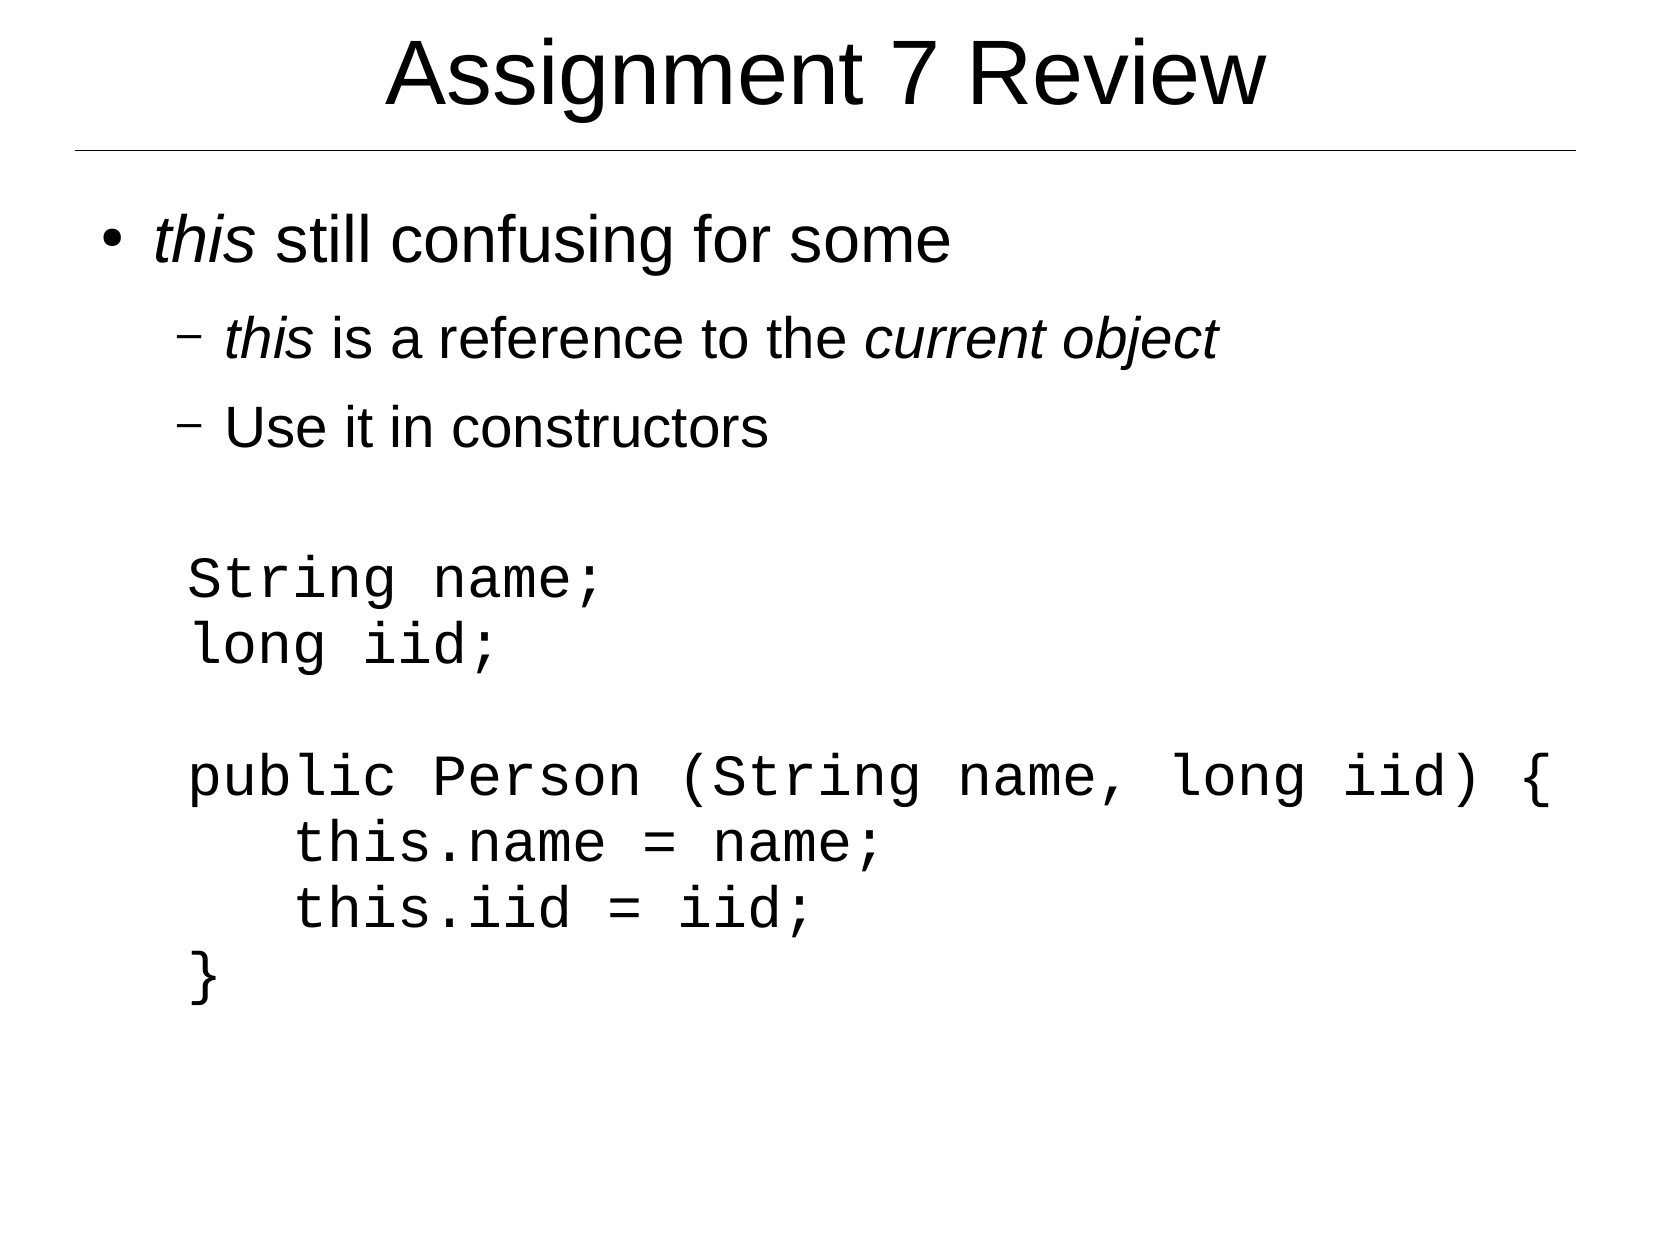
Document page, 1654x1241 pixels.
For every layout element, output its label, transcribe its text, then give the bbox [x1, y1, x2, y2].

title Assignment 7 Review [82, 0, 1571, 154]
list this still confusing for some this is a reference to the current object Use it in constructors String name; long iid; public Person (String name, long iid) { this.name = name; this.iid = iid; } [82, 201, 1571, 1077]
